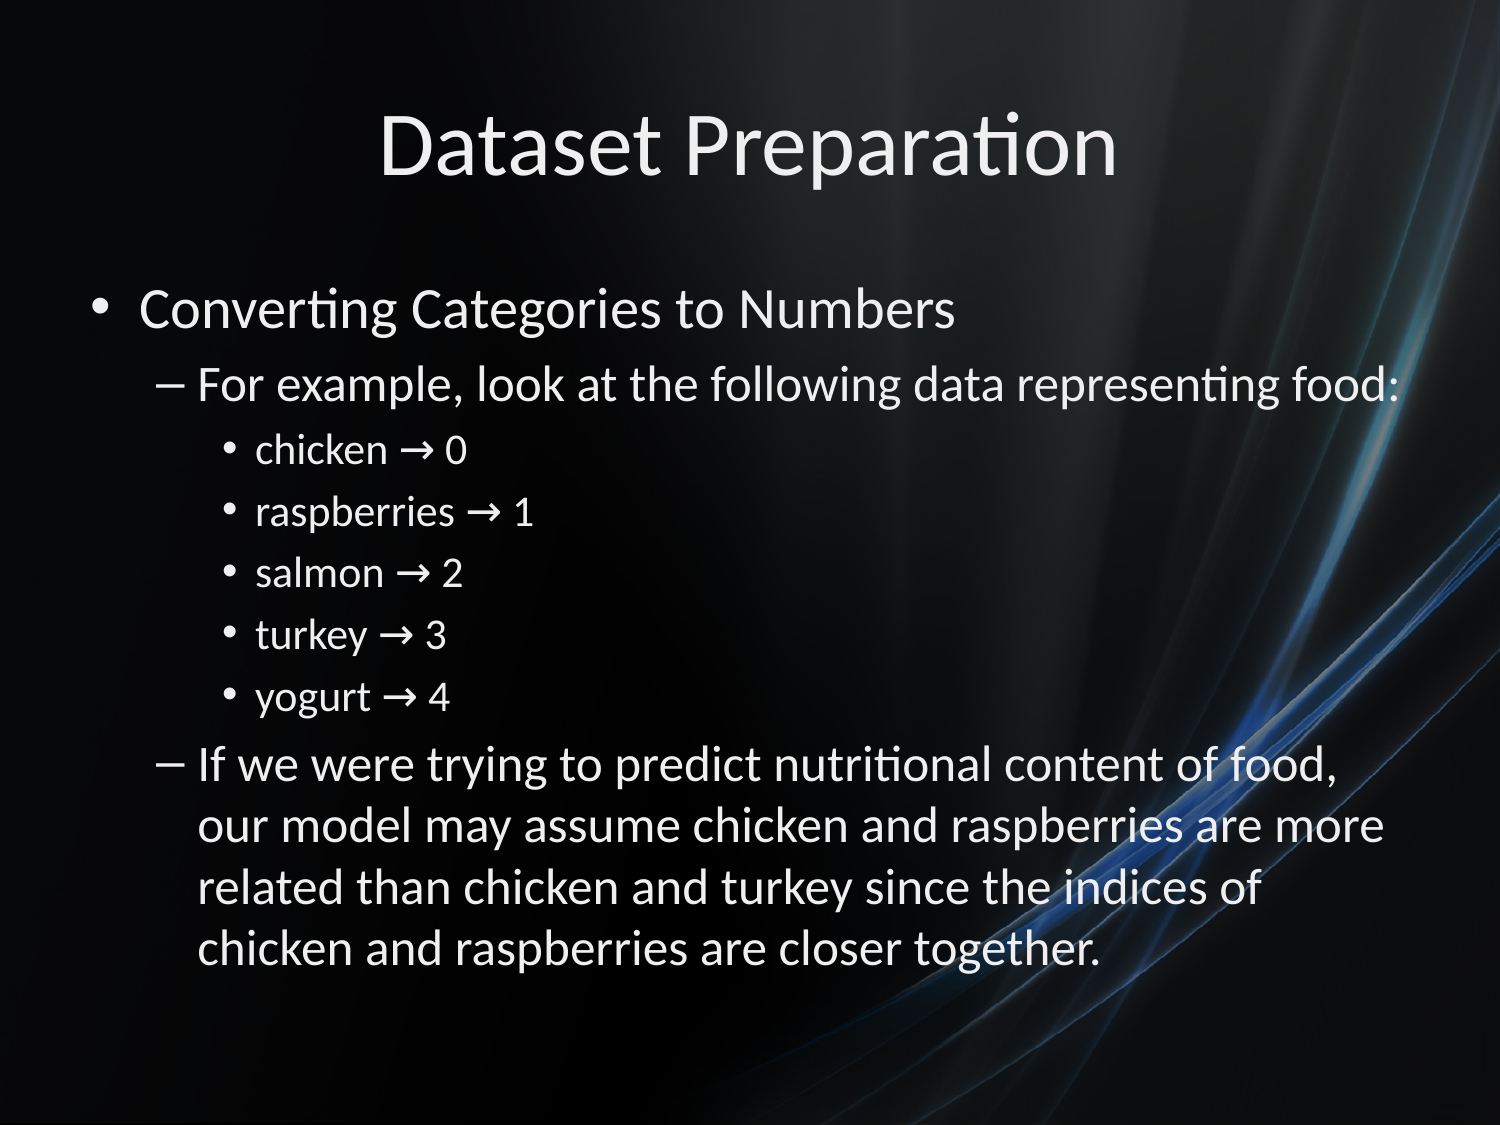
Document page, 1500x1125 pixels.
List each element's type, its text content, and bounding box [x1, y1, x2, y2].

list Converting Categories to Numbers For example, look at the following data representing food: chicken → 0 raspberries → 1 salmon → 2 turkey → 3 yogurt → 4 If we were trying to predict nutritional content of food, our model may assume chicken and raspberries are more related than chicken and turkey since the indices of chicken and raspberries are closer together. [75, 262, 1425, 1005]
picture [0, 0, 1500, 1125]
title Dataset Preparation [75, 45, 1425, 233]
